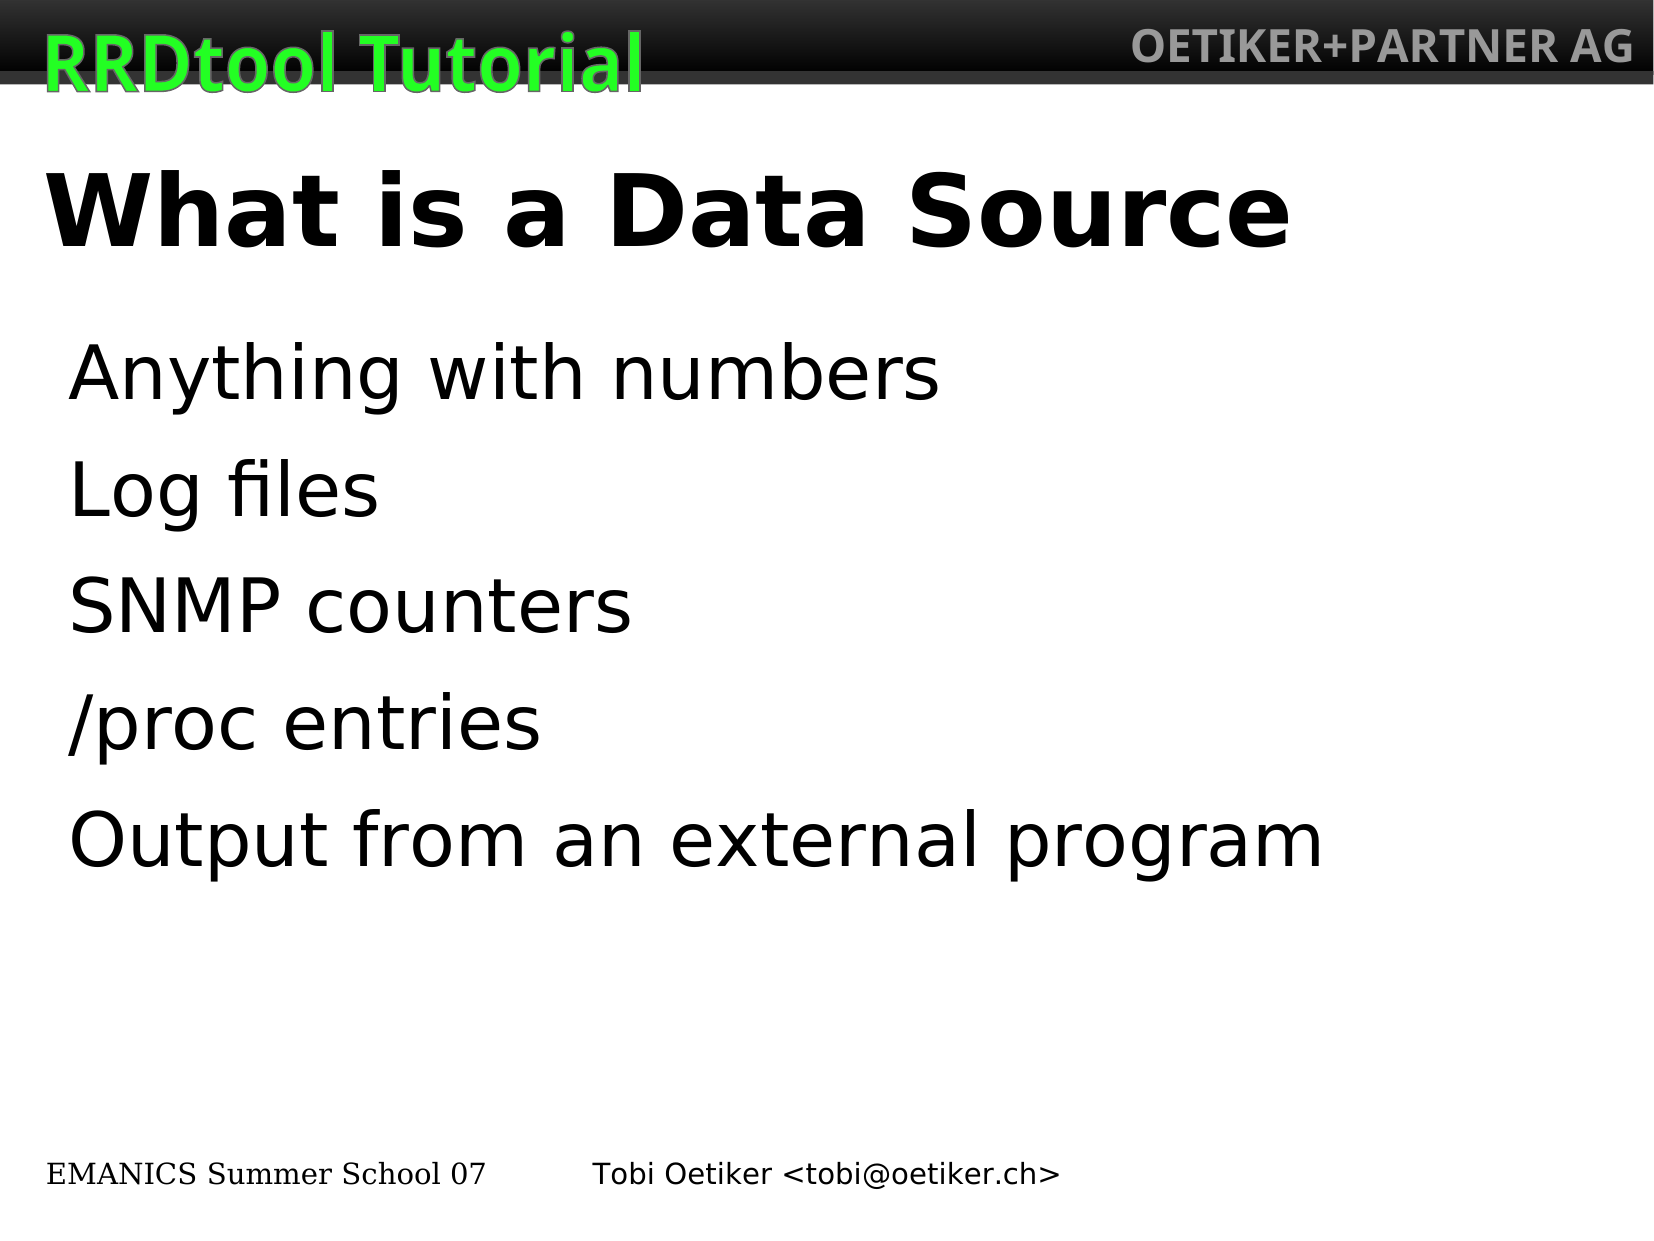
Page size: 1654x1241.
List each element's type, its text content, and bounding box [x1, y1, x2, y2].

list Anything with numbers Log files SNMP counters /proc entries Output from an external program [50, 329, 1571, 1099]
title What is a Data Source [43, 137, 1582, 287]
